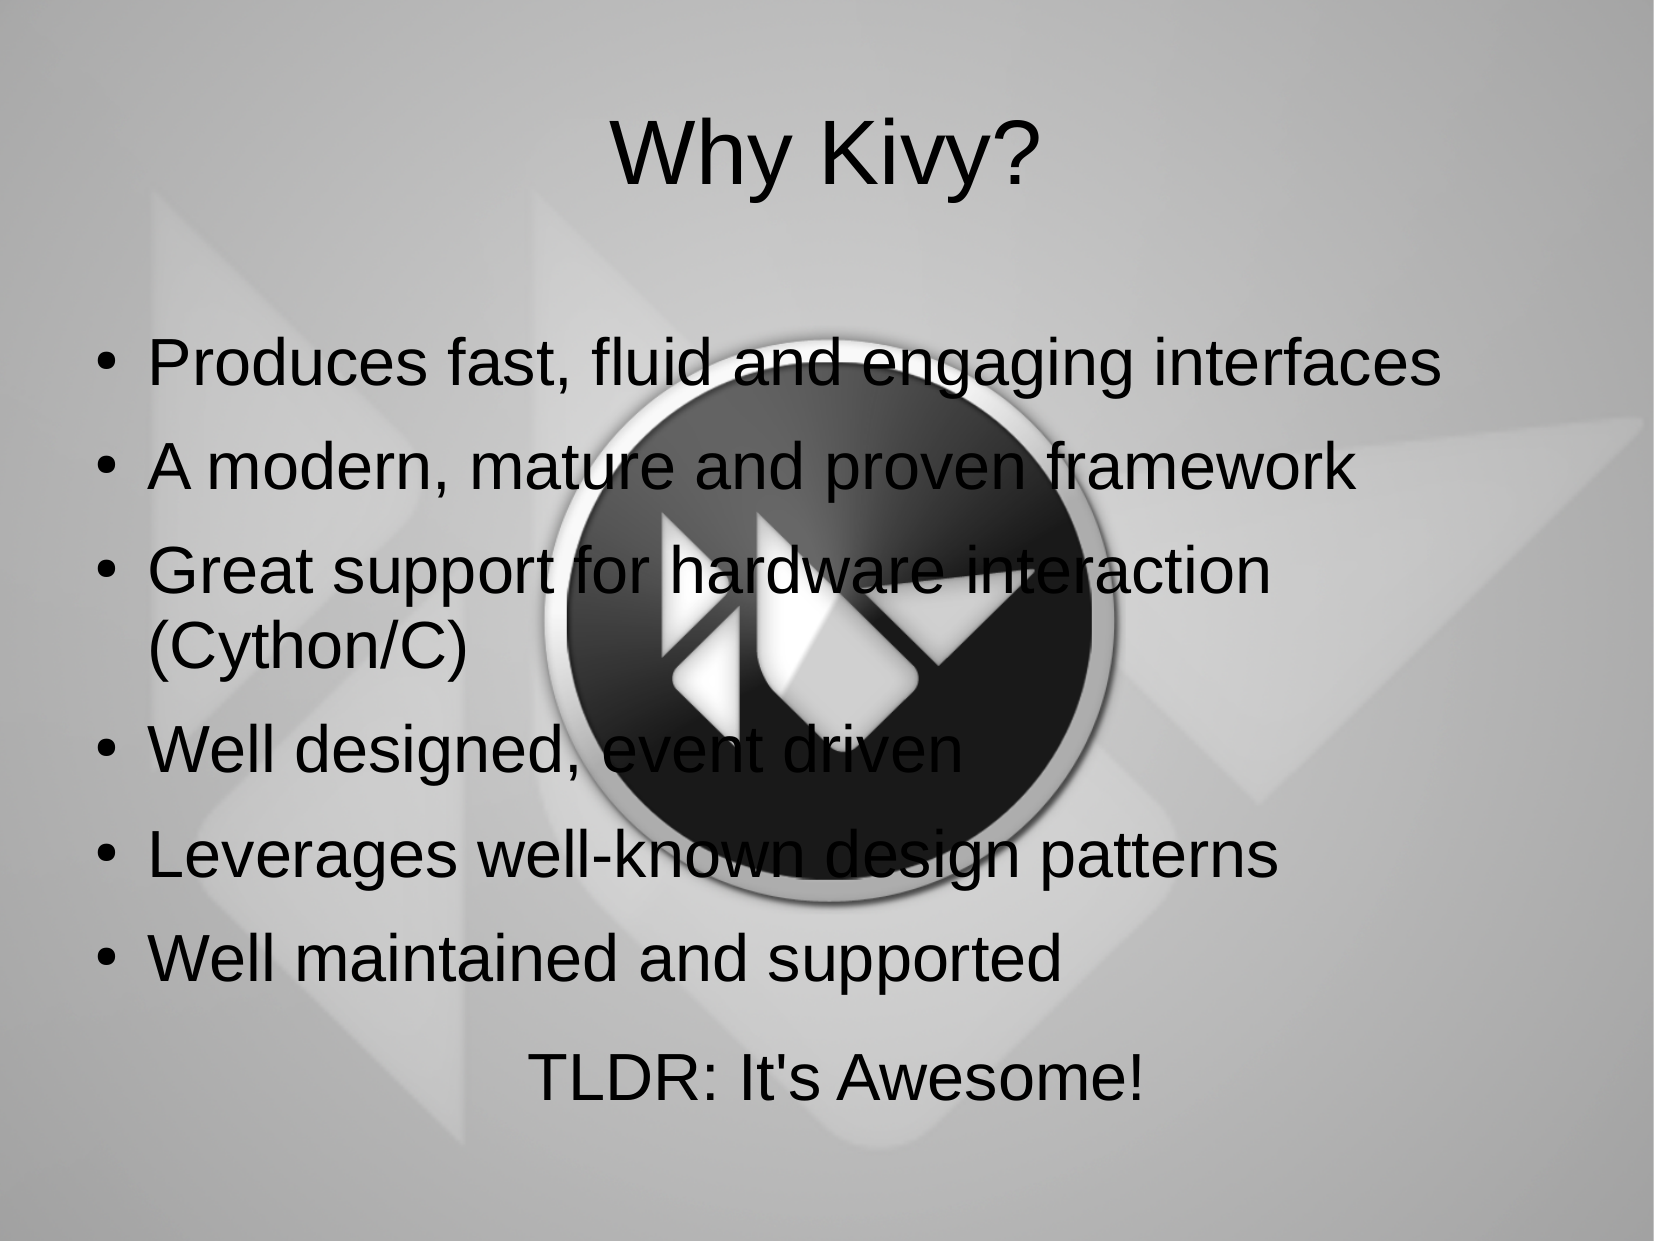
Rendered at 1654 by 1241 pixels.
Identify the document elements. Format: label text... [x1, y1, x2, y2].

text_box TLDR: It's Awesome! [512, 1032, 1163, 1123]
picture [0, 0, 1654, 1241]
title Why Kivy? [82, 49, 1571, 257]
list Produces fast, fluid and engaging interfaces A modern, mature and proven framework Great support for hardware interaction (Cython/C) Well designed, event driven Leverages well-known design patterns Well maintained and supported [76, 324, 1565, 1101]
